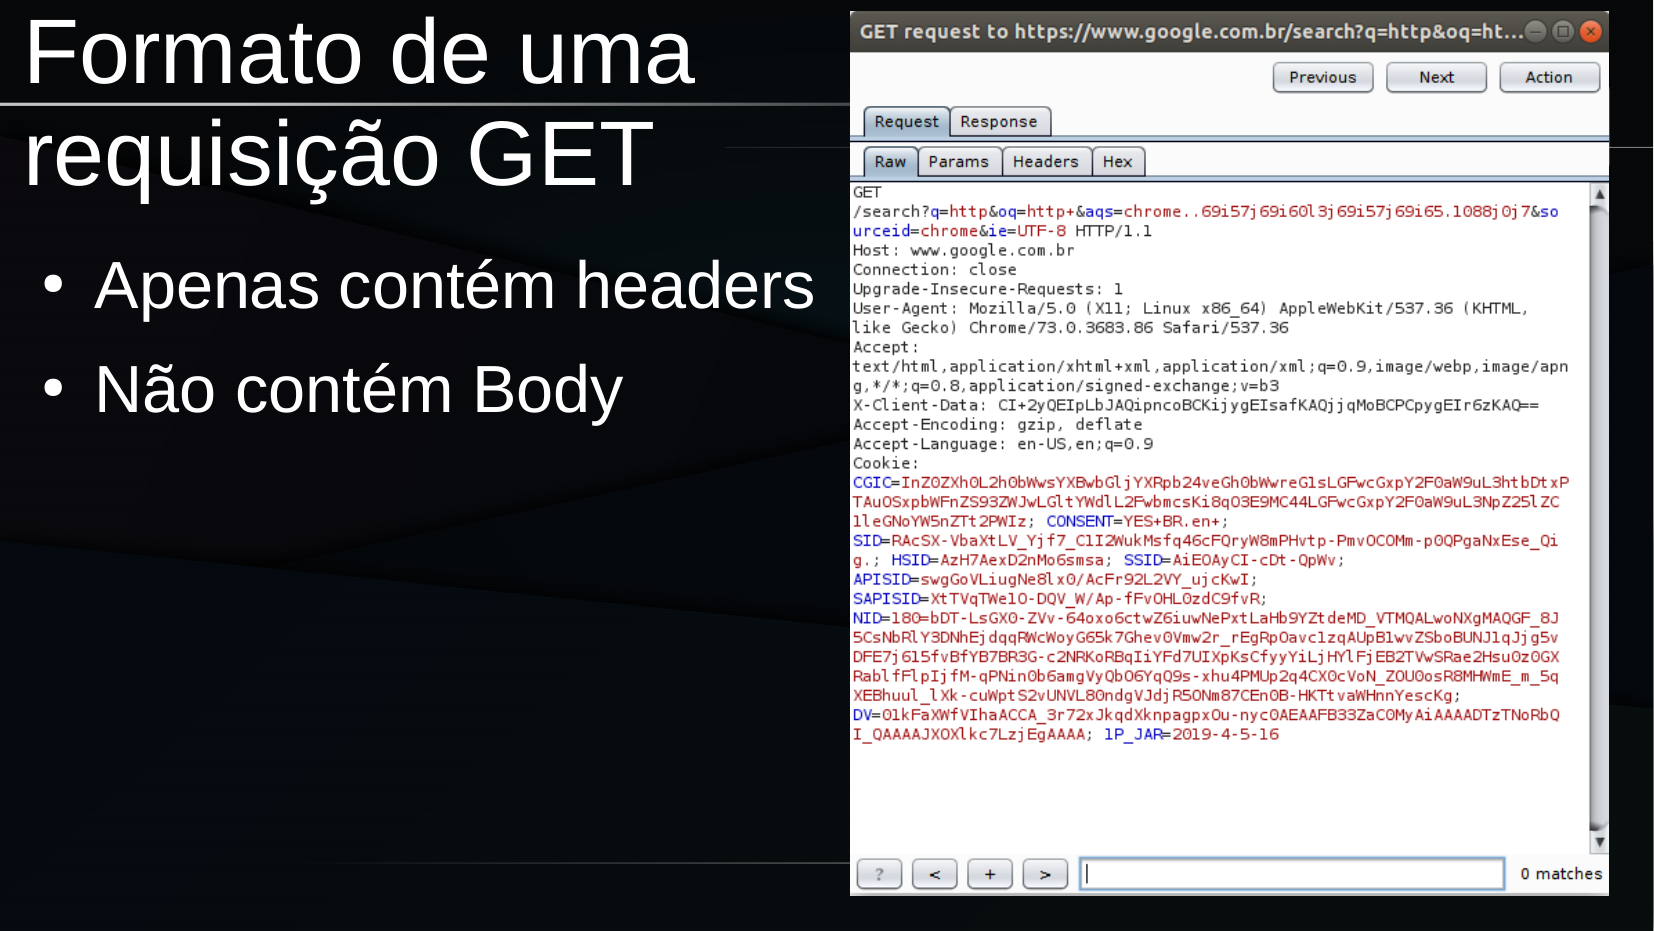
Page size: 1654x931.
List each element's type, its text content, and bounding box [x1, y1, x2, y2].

list Apenas contém headers Não contém Body [23, 248, 1512, 788]
title Formato de uma requisição GET [23, 0, 1589, 206]
picture [0, 0, 1654, 931]
